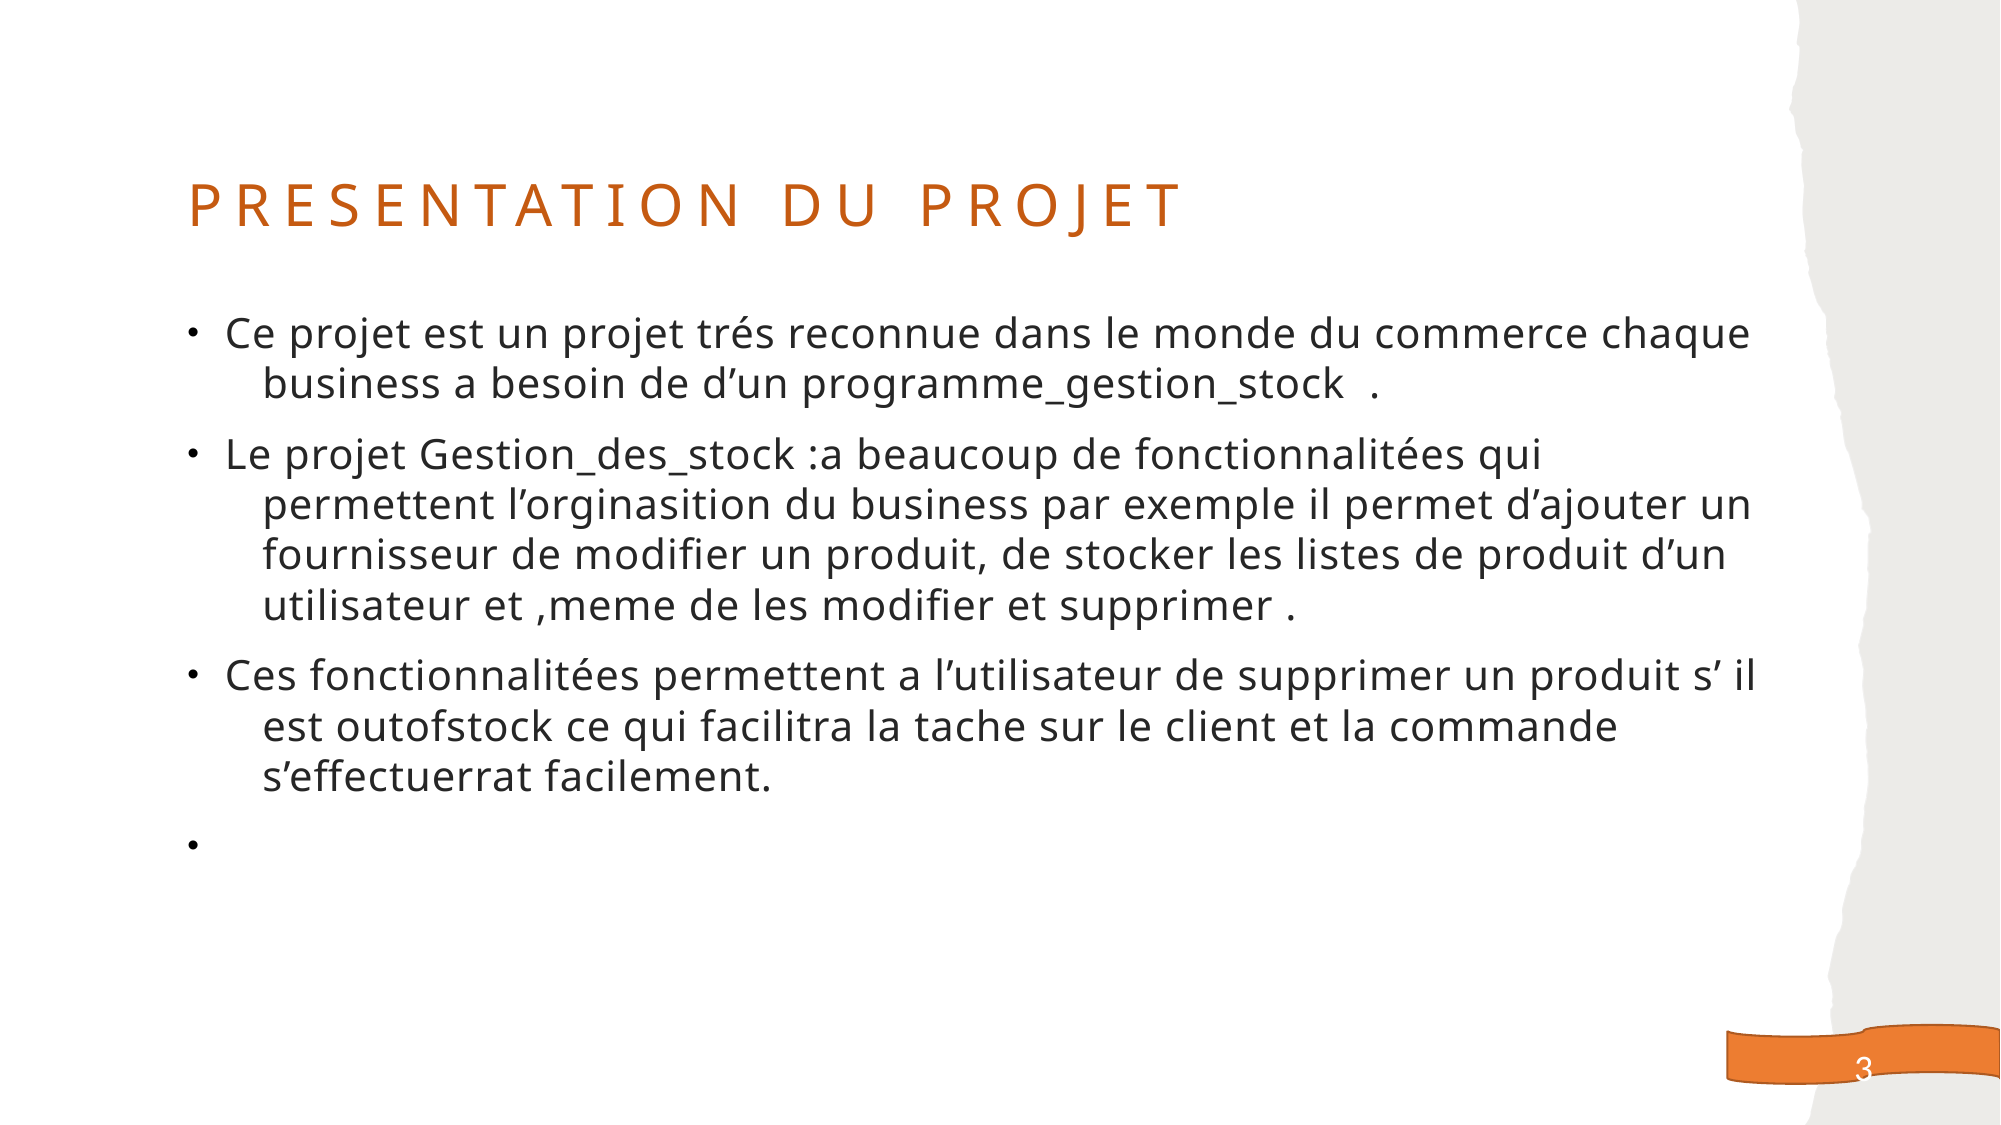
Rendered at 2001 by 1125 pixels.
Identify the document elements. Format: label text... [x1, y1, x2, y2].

list Ce projet est un projet trés reconnue dans le monde du commerce chaque business a besoin de d’un programme_gestion_stock . Le projet Gestion_des_stock :a beaucoup de fonctionnalitées qui permettent l’orginasition du business par exemple il permet d’ajouter un fournisseur de modifier un produit, de stocker les listes de produit d’un utilisateur et ,meme de les modifier et supprimer . Ces fonctionnalitées permettent a l’utilisateur de supprimer un produit s’ il est outofstock ce qui facilitra la tache sur le client et la commande s’effectuerrat facilement. [172, 299, 1782, 1026]
text_box 3 [1727, 1024, 2000, 1084]
title Presentation du projet [172, 99, 1782, 299]
